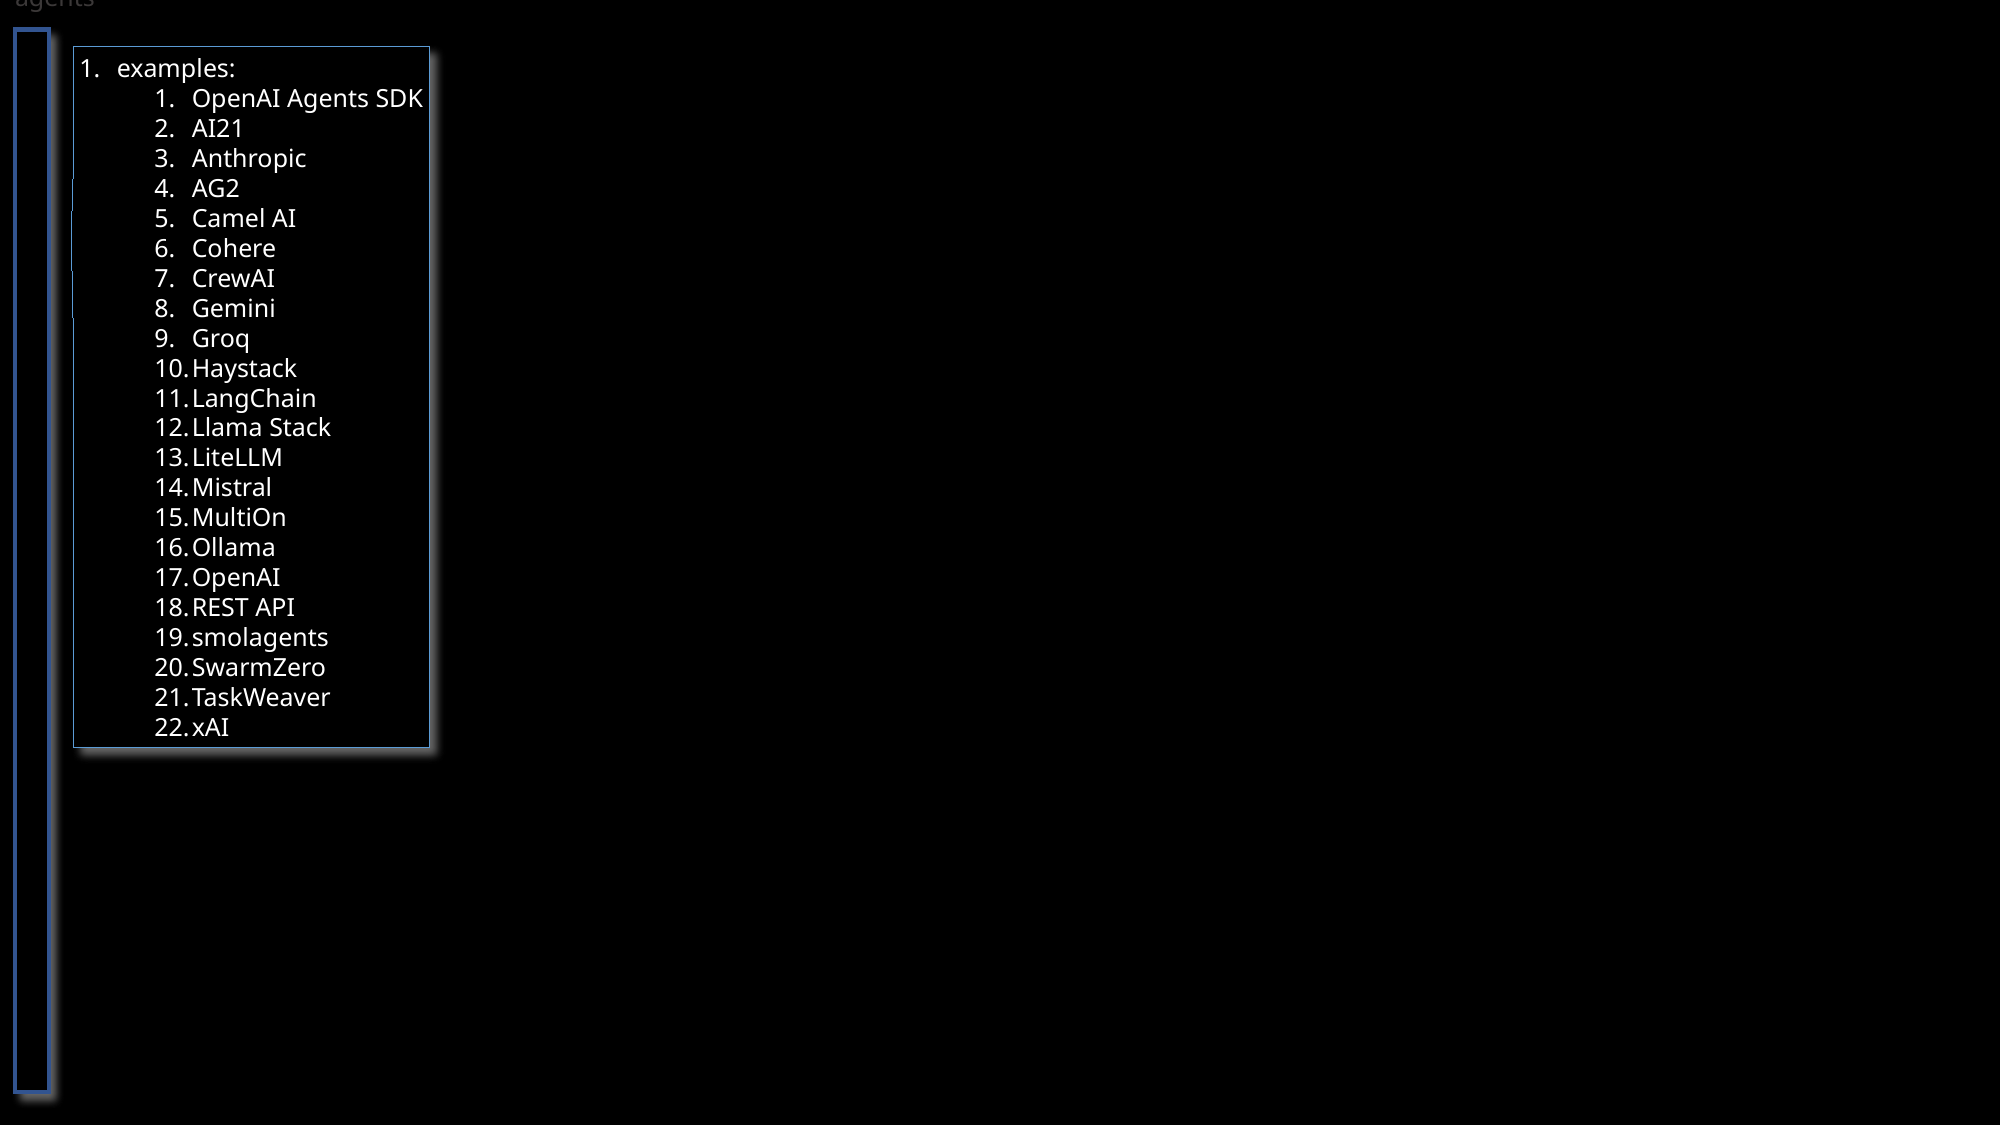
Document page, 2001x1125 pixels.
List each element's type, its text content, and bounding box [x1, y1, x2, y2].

text_box [14, 29, 49, 1093]
text_box examples: OpenAI Agents SDK AI21 Anthropic AG2 Camel AI Cohere CrewAI Gemini Groq Haystack LangChain Llama Stack LiteLLM Mistral MultiOn Ollama OpenAI REST API smolagents SwarmZero TaskWeaver xAI [71, 46, 430, 748]
